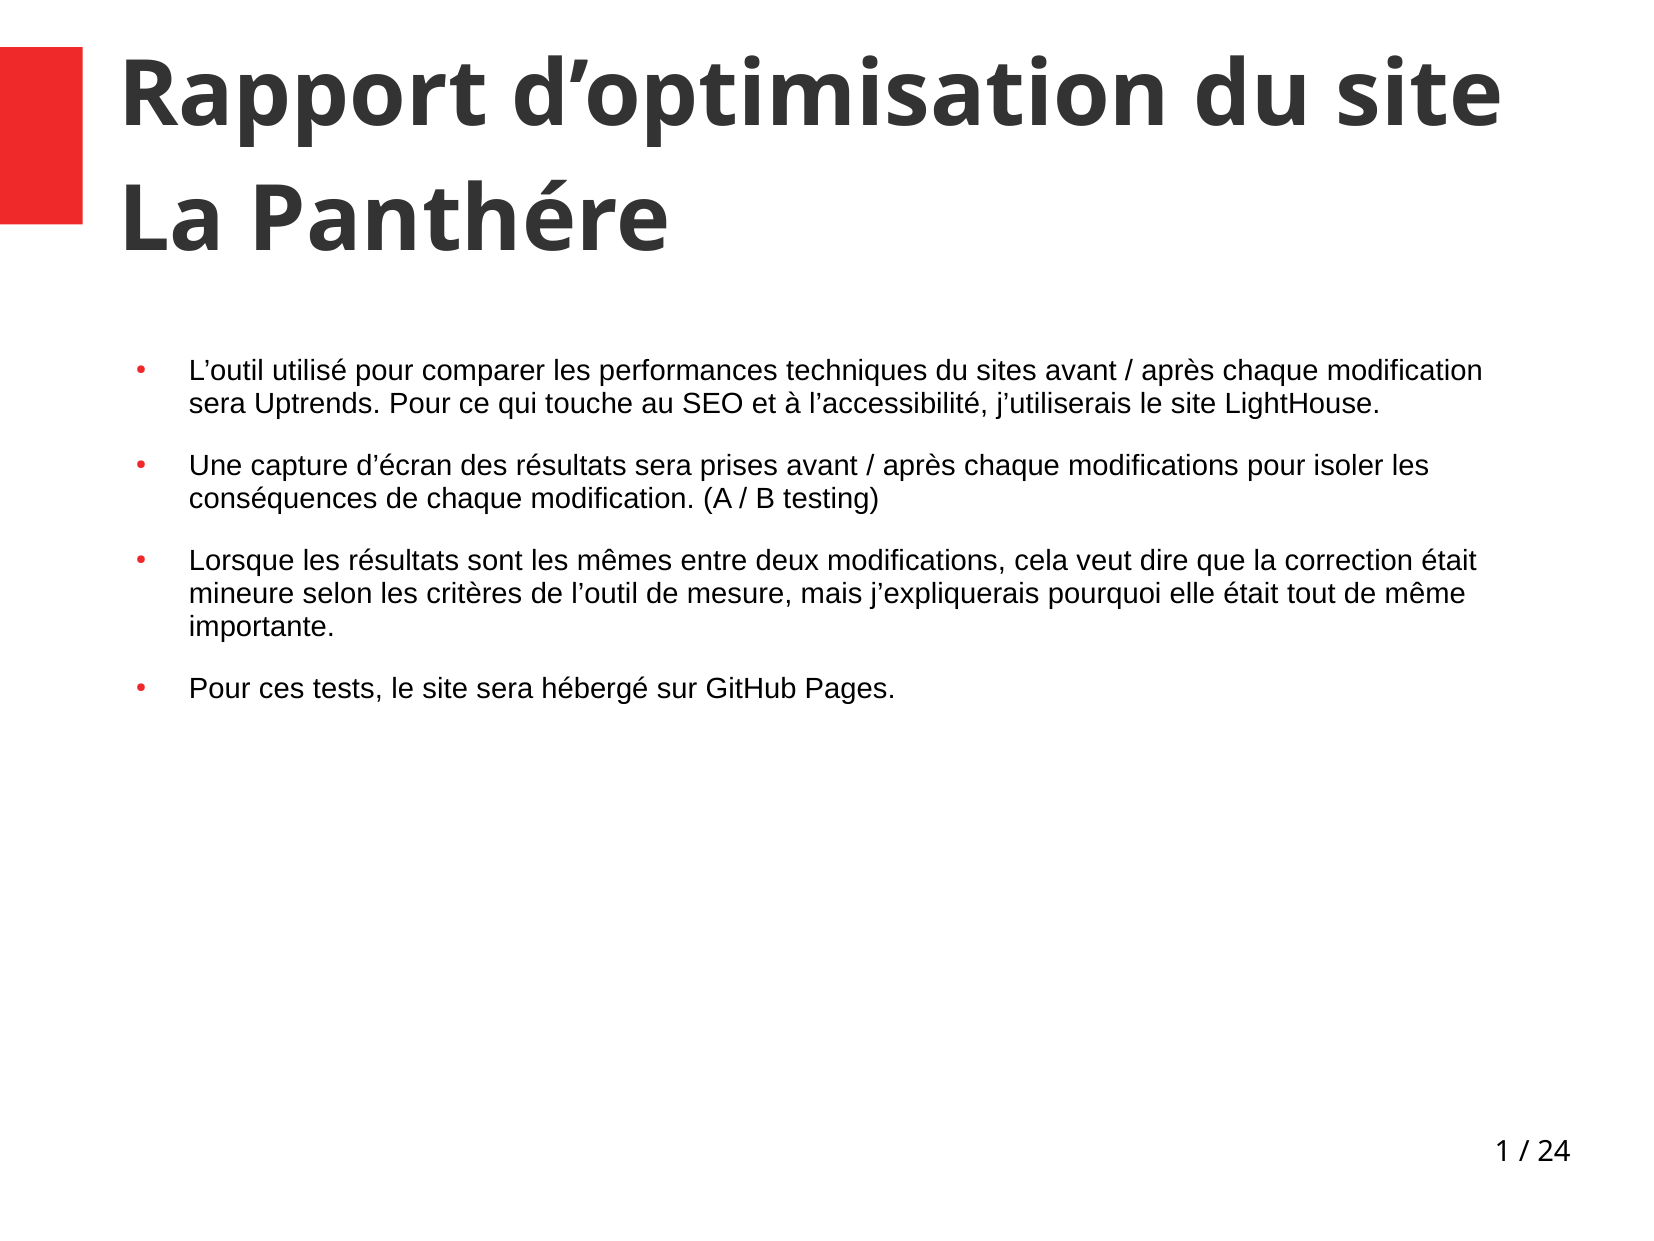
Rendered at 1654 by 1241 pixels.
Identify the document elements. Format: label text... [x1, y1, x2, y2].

title Rapport d’optimisation du site La Panthére [118, 27, 1571, 278]
list L’outil utilisé pour comparer les performances techniques du sites avant / après chaque modification sera Uptrends. Pour ce qui touche au SEO et à l’accessibilité, j’utiliserais le site LightHouse. Une capture d’écran des résultats sera prises avant / après chaque modifications pour isoler les conséquences de chaque modification. (A / B testing) Lorsque les résultats sont les mêmes entre deux modifications, cela veut dire que la correction était mineure selon les critères de l’outil de mesure, mais j’expliquerais pourquoi elle était tout de même importante. Pour ces tests, le site sera hébergé sur GitHub Pages. [118, 354, 1536, 1074]
